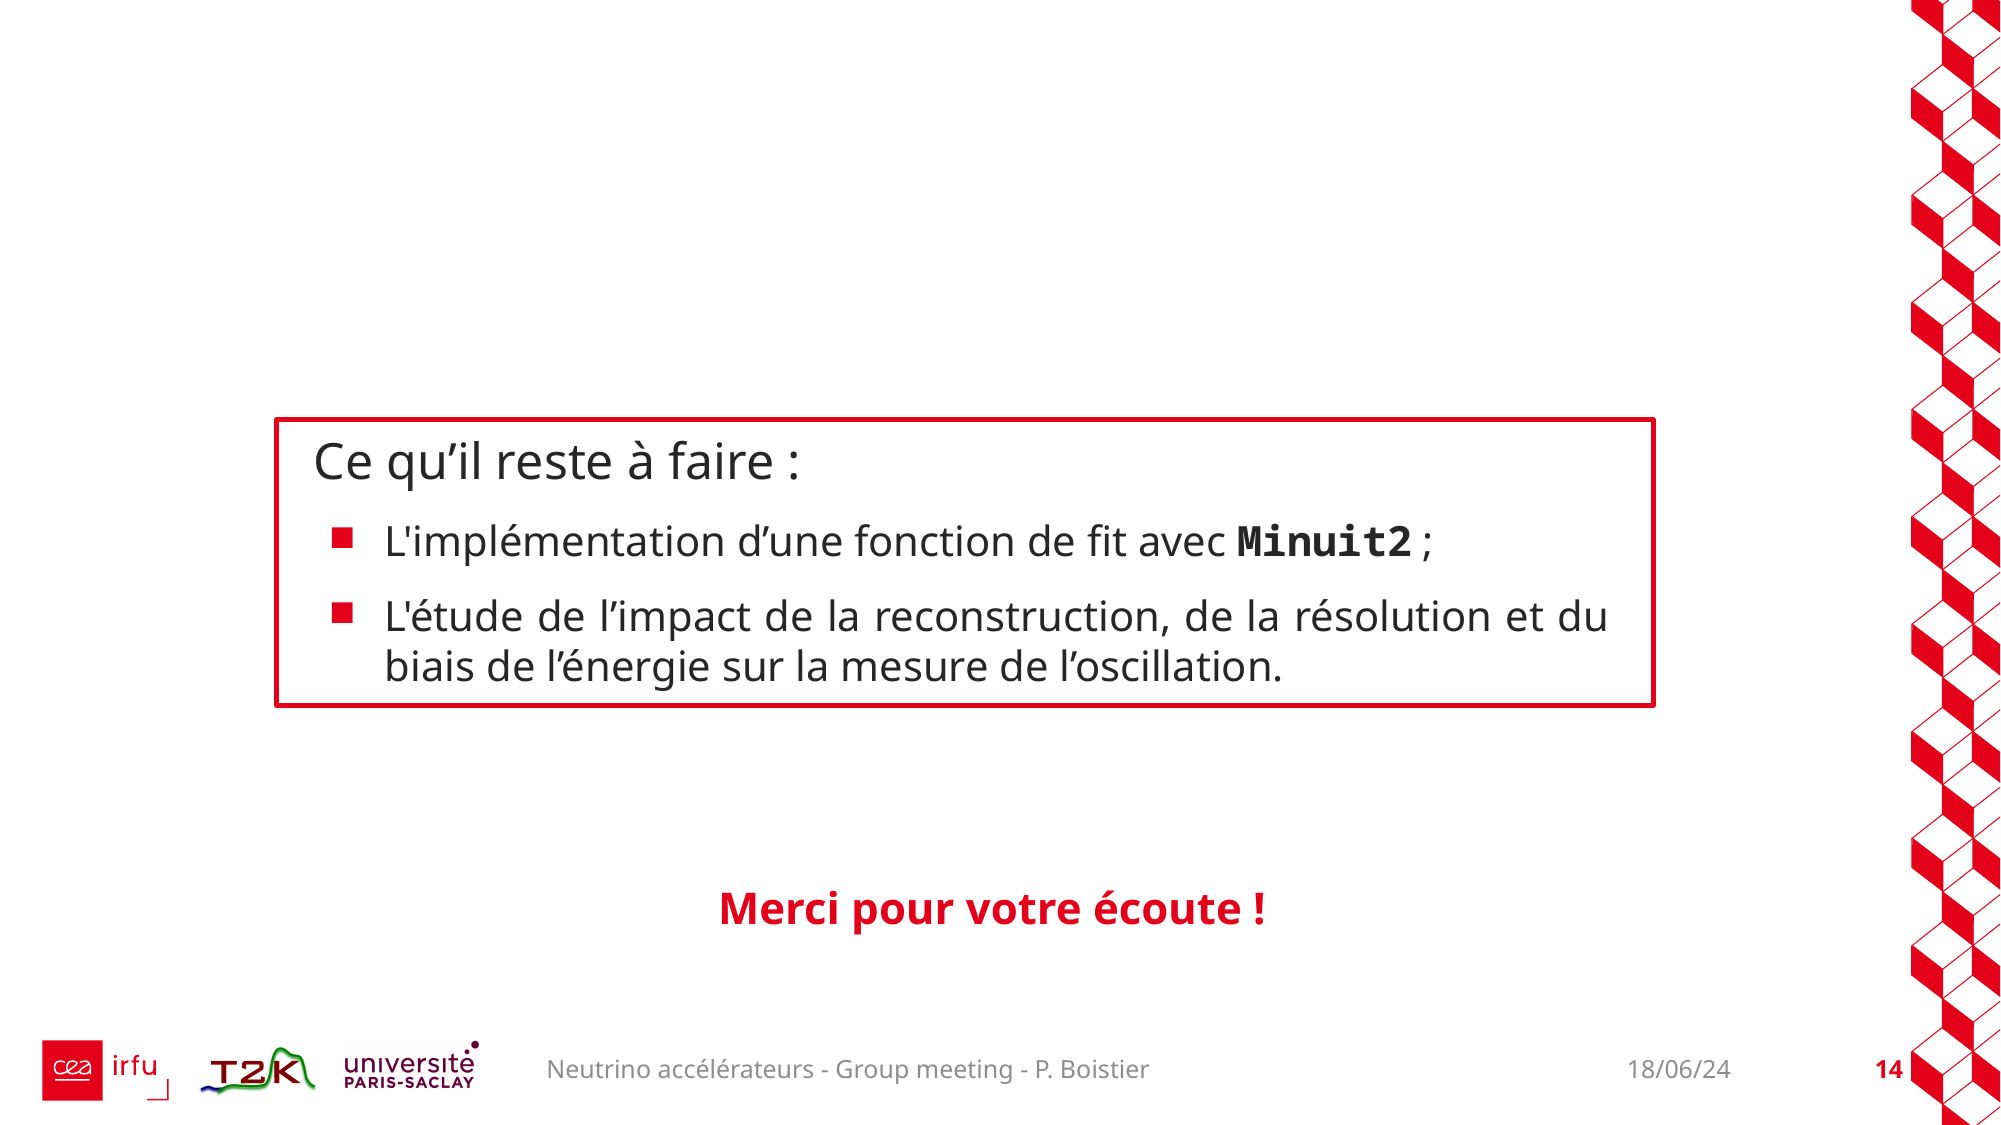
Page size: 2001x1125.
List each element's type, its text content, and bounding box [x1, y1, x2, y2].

text_box Merci pour votre écoute ! [667, 820, 1317, 996]
list Ce qu’il reste à faire : L'implémentation d’une fonction de fit avec Minuit2 ; L'étude de l’impact de la reconstruction, de la résolution et du biais de l’énergie sur la mesure de l’oscillation. [276, 419, 1654, 706]
picture [196, 1040, 318, 1101]
picture [344, 1040, 479, 1089]
